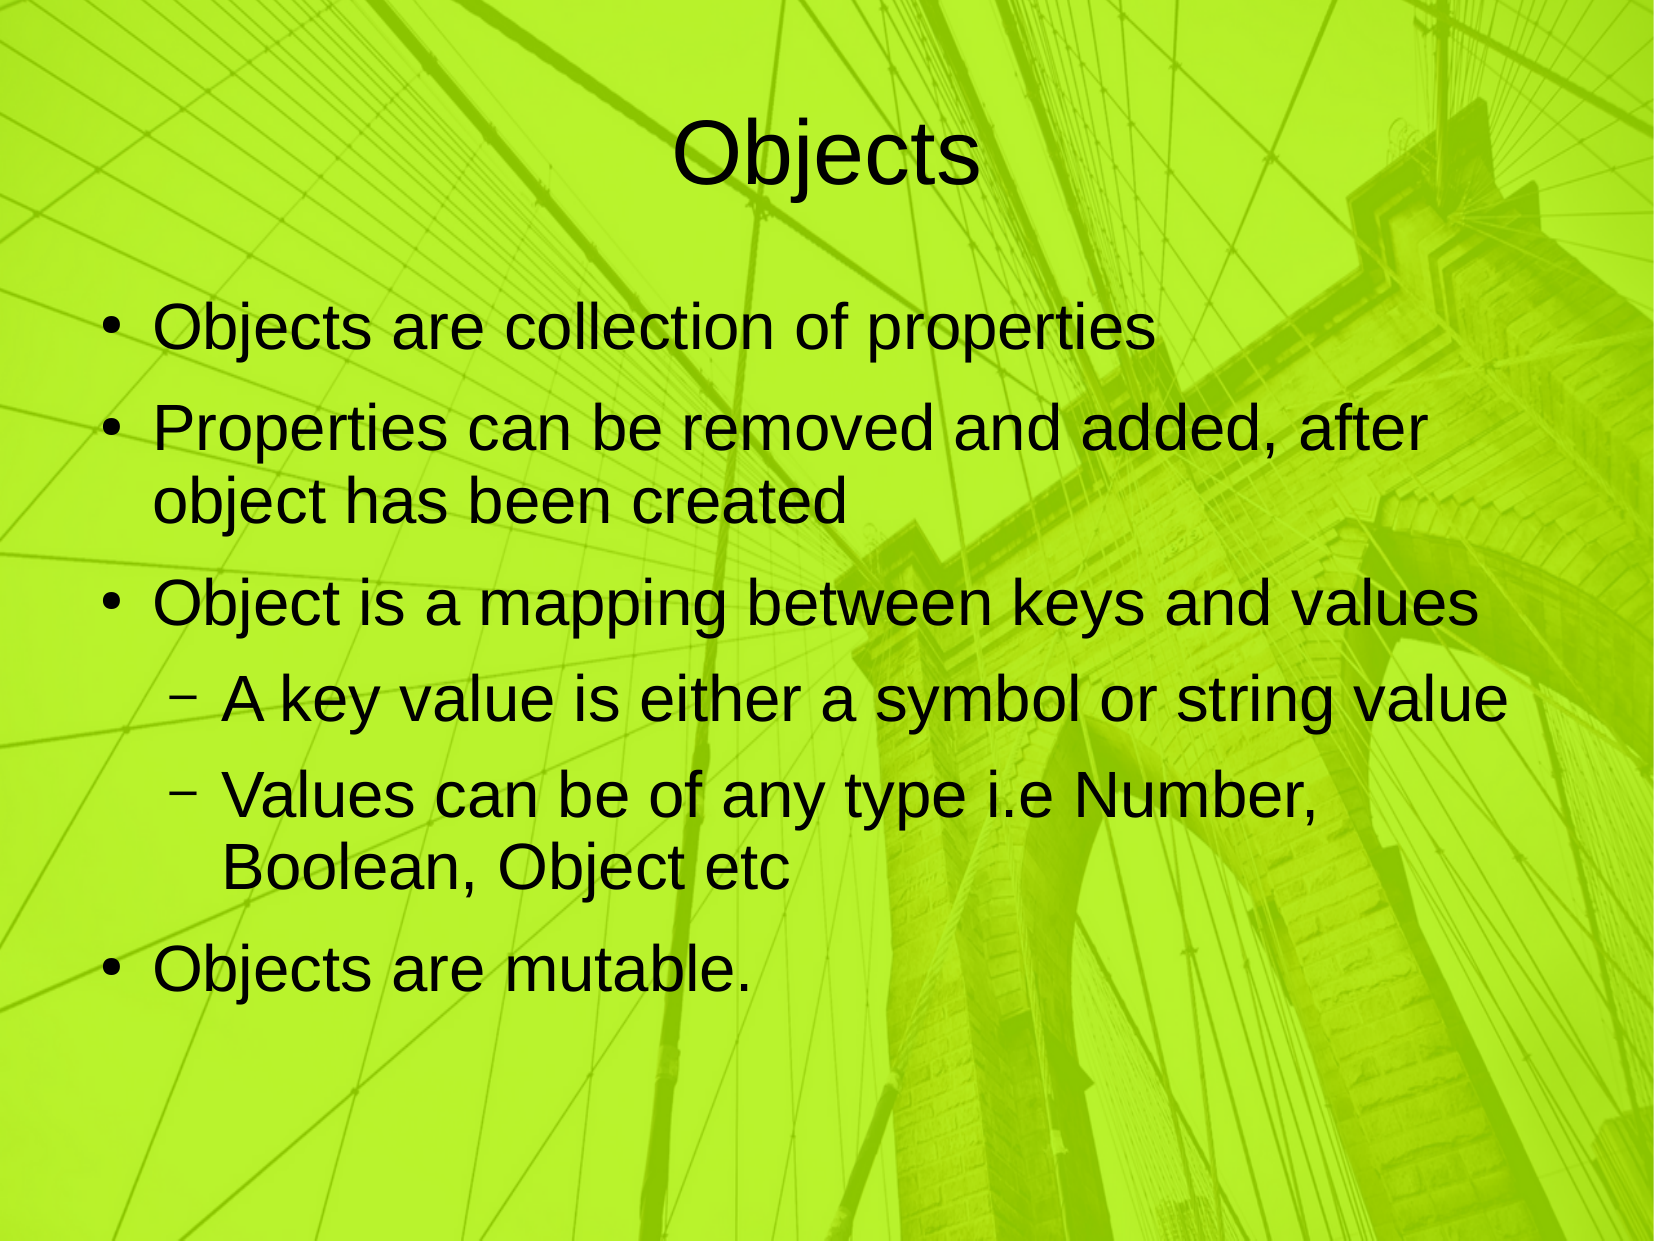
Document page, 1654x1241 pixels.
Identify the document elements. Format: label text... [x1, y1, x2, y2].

list Objects are collection of properties Properties can be removed and added, after object has been created Object is a mapping between keys and values A key value is either a symbol or string value Values can be of any type i.e Number, Boolean, Object etc Objects are mutable. [82, 290, 1571, 1010]
title Objects [82, 49, 1571, 257]
picture [0, 0, 1654, 1241]
